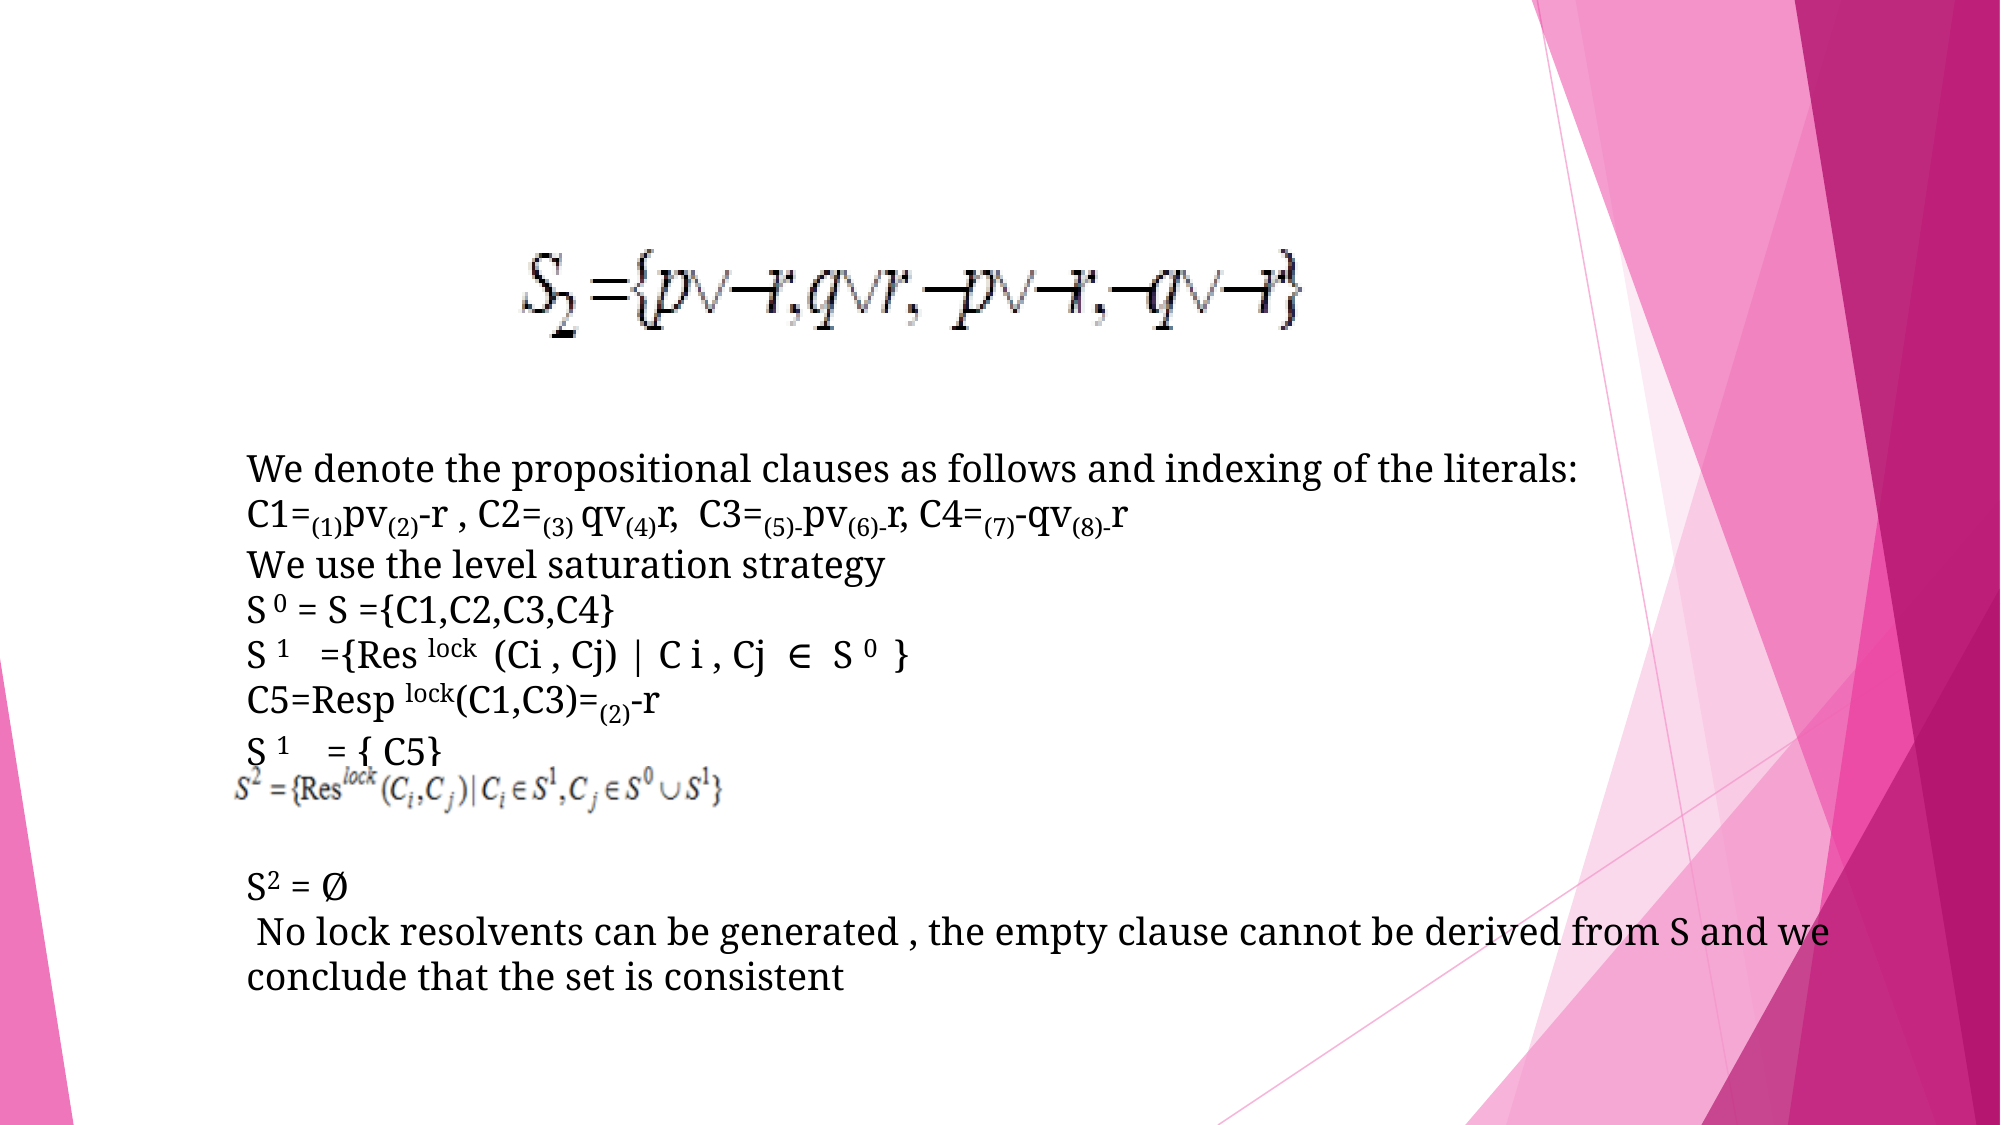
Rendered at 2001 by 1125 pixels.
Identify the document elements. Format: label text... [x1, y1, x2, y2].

picture [512, 224, 1309, 361]
text_box We denote the propositional clauses as follows and indexing of the literals: C1=(1)pv(2)-r , C2=(3) qv(4)r, C3=(5)-pv(6)-r, C4=(7)-qv(8)-r We use the level saturation strategy S 0 = S ={C1,C2,C3,C4} S 1 ={Res lock (Ci , Cj) | C i , Cj ∈ S 0 } C5=Resp lock(C1,C3)=(2)-r S 1 = { C5} S2 = Ø No lock resolvents can be generated , the empty clause cannot be derived from S and we conclude that the set is consistent [231, 437, 1854, 1043]
picture [231, 766, 739, 819]
